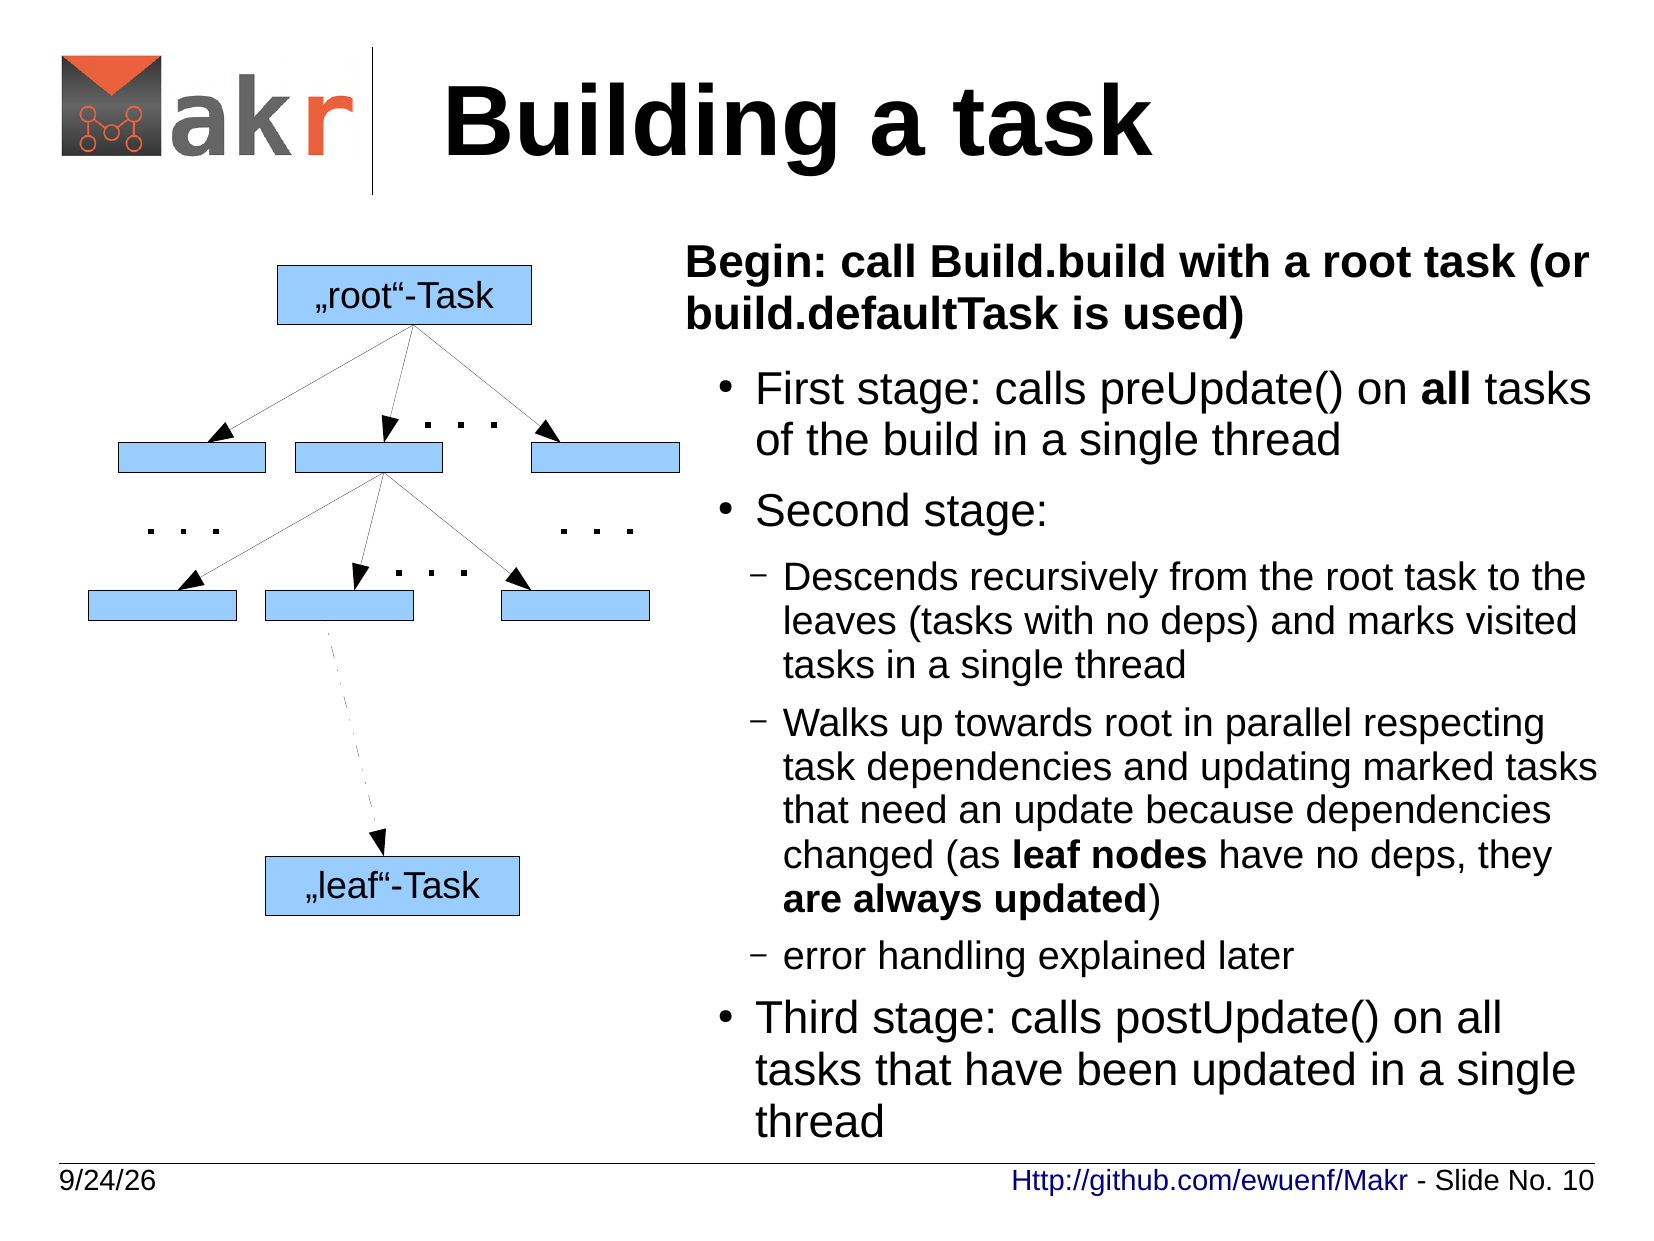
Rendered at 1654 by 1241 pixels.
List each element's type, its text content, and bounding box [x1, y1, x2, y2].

title Building a task [442, 65, 1607, 177]
text_box [295, 442, 443, 473]
text_box [531, 442, 680, 473]
picture [59, 53, 355, 158]
text_box „leaf“-Task [265, 856, 520, 916]
list Begin: call Build.build with a root task (or build.defaultTask is used) First stage: calls preUpdate() on all tasks of the build in a single thread Second stage: Descends recursively from the root task to the leaves (tasks with no deps) and marks visited tasks in a single thread Walks up towards root in parallel respecting task dependencies and updating marked tasks that need an update because dependencies changed (as leaf nodes have no deps, they are always updated) error handling explained later Third stage: calls postUpdate() on all tasks that have been updated in a single thread [685, 236, 1601, 1152]
text_box [118, 442, 266, 473]
text_box „root“-Task [277, 265, 532, 325]
text_box [501, 590, 650, 621]
text_box [265, 590, 414, 621]
text_box [88, 590, 237, 621]
